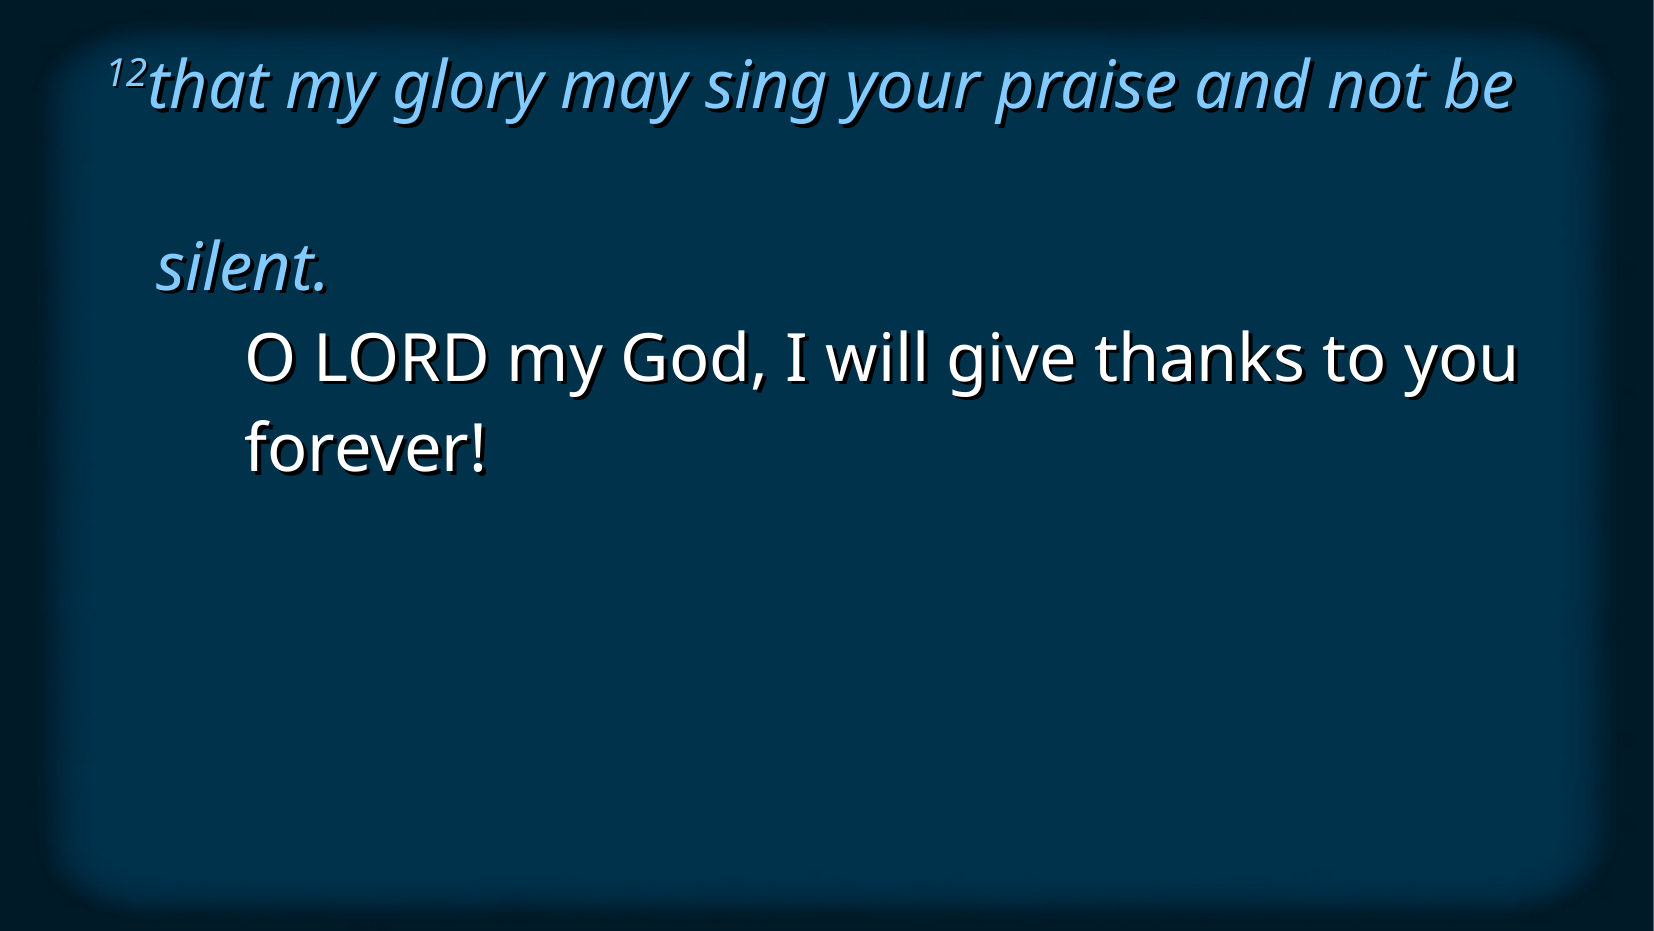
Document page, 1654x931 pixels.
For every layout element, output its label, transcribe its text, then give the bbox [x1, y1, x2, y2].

picture [0, 0, 1654, 931]
text_box 12that my glory may sing your praise and not be silent. O LORD my God, I will give thanks to you forever! [90, 30, 1576, 436]
